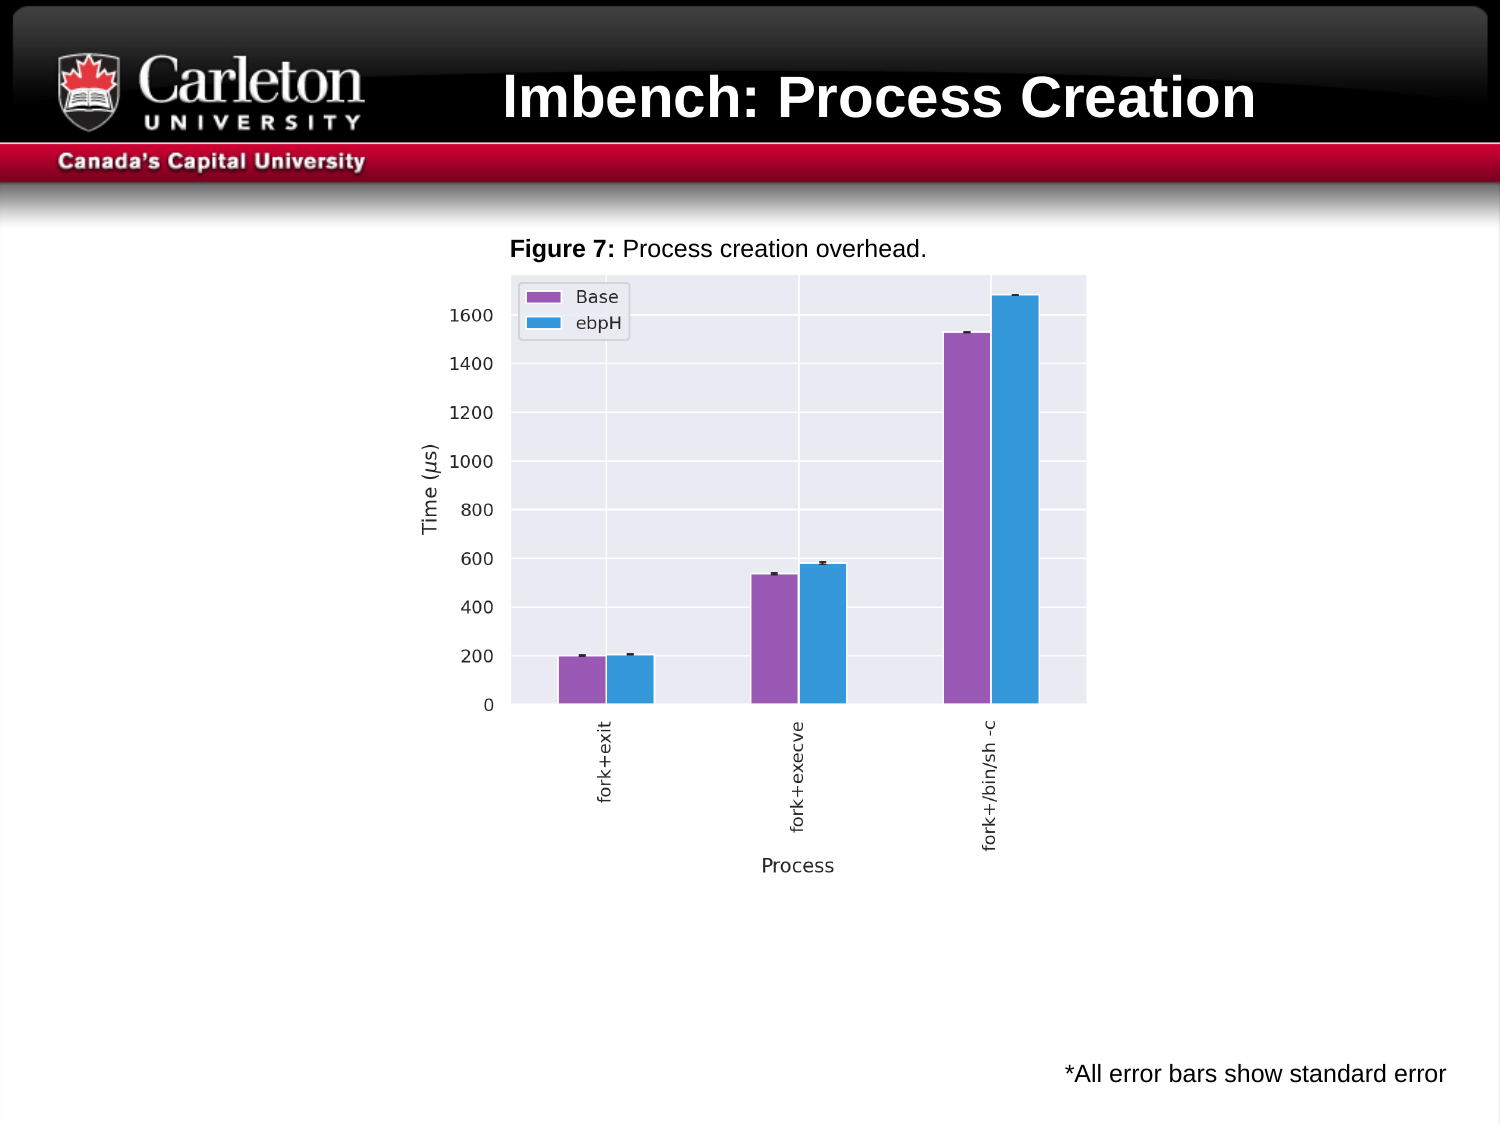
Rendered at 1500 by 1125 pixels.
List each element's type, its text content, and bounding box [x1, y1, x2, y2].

picture [0, 0, 1500, 1125]
text_box Figure 7: Process creation overhead. [495, 225, 1066, 300]
text_box *All error bars show standard error [1050, 1050, 1471, 1096]
title lmbench: Process Creation [487, 37, 1438, 150]
